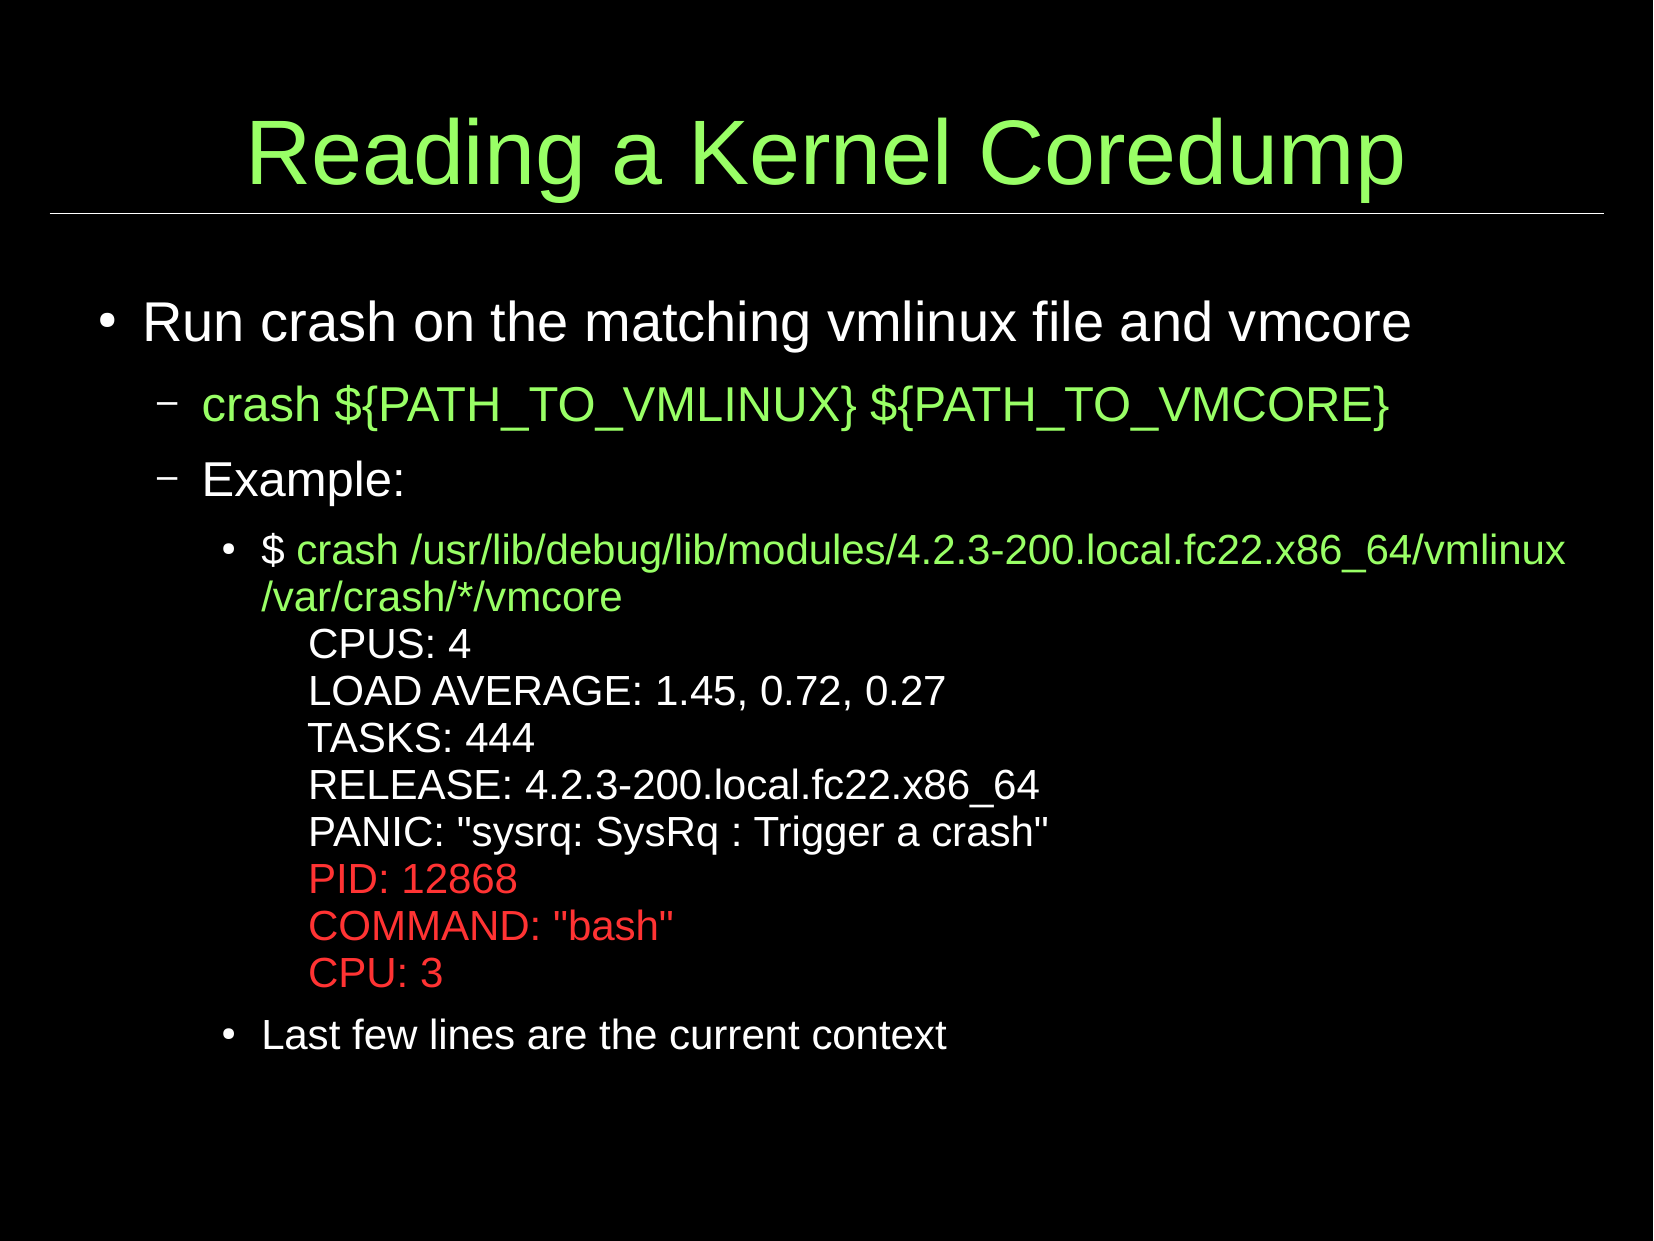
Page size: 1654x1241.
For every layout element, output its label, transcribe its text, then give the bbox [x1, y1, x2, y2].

list Run crash on the matching vmlinux file and vmcore crash ${PATH_TO_VMLINUX} ${PATH_TO_VMCORE} Example: $ crash /usr/lib/debug/lib/modules/4.2.3-200.local.fc22.x86_64/vmlinux /var/crash/*/vmcore CPUS: 4 LOAD AVERAGE: 1.45, 0.72, 0.27 TASKS: 444 RELEASE: 4.2.3-200.local.fc22.x86_64 PANIC: "sysrq: SysRq : Trigger a crash" PID: 12868 COMMAND: "bash" CPU: 3 Last few lines are the current context [82, 290, 1571, 1111]
title Reading a Kernel Coredump [82, 49, 1571, 257]
